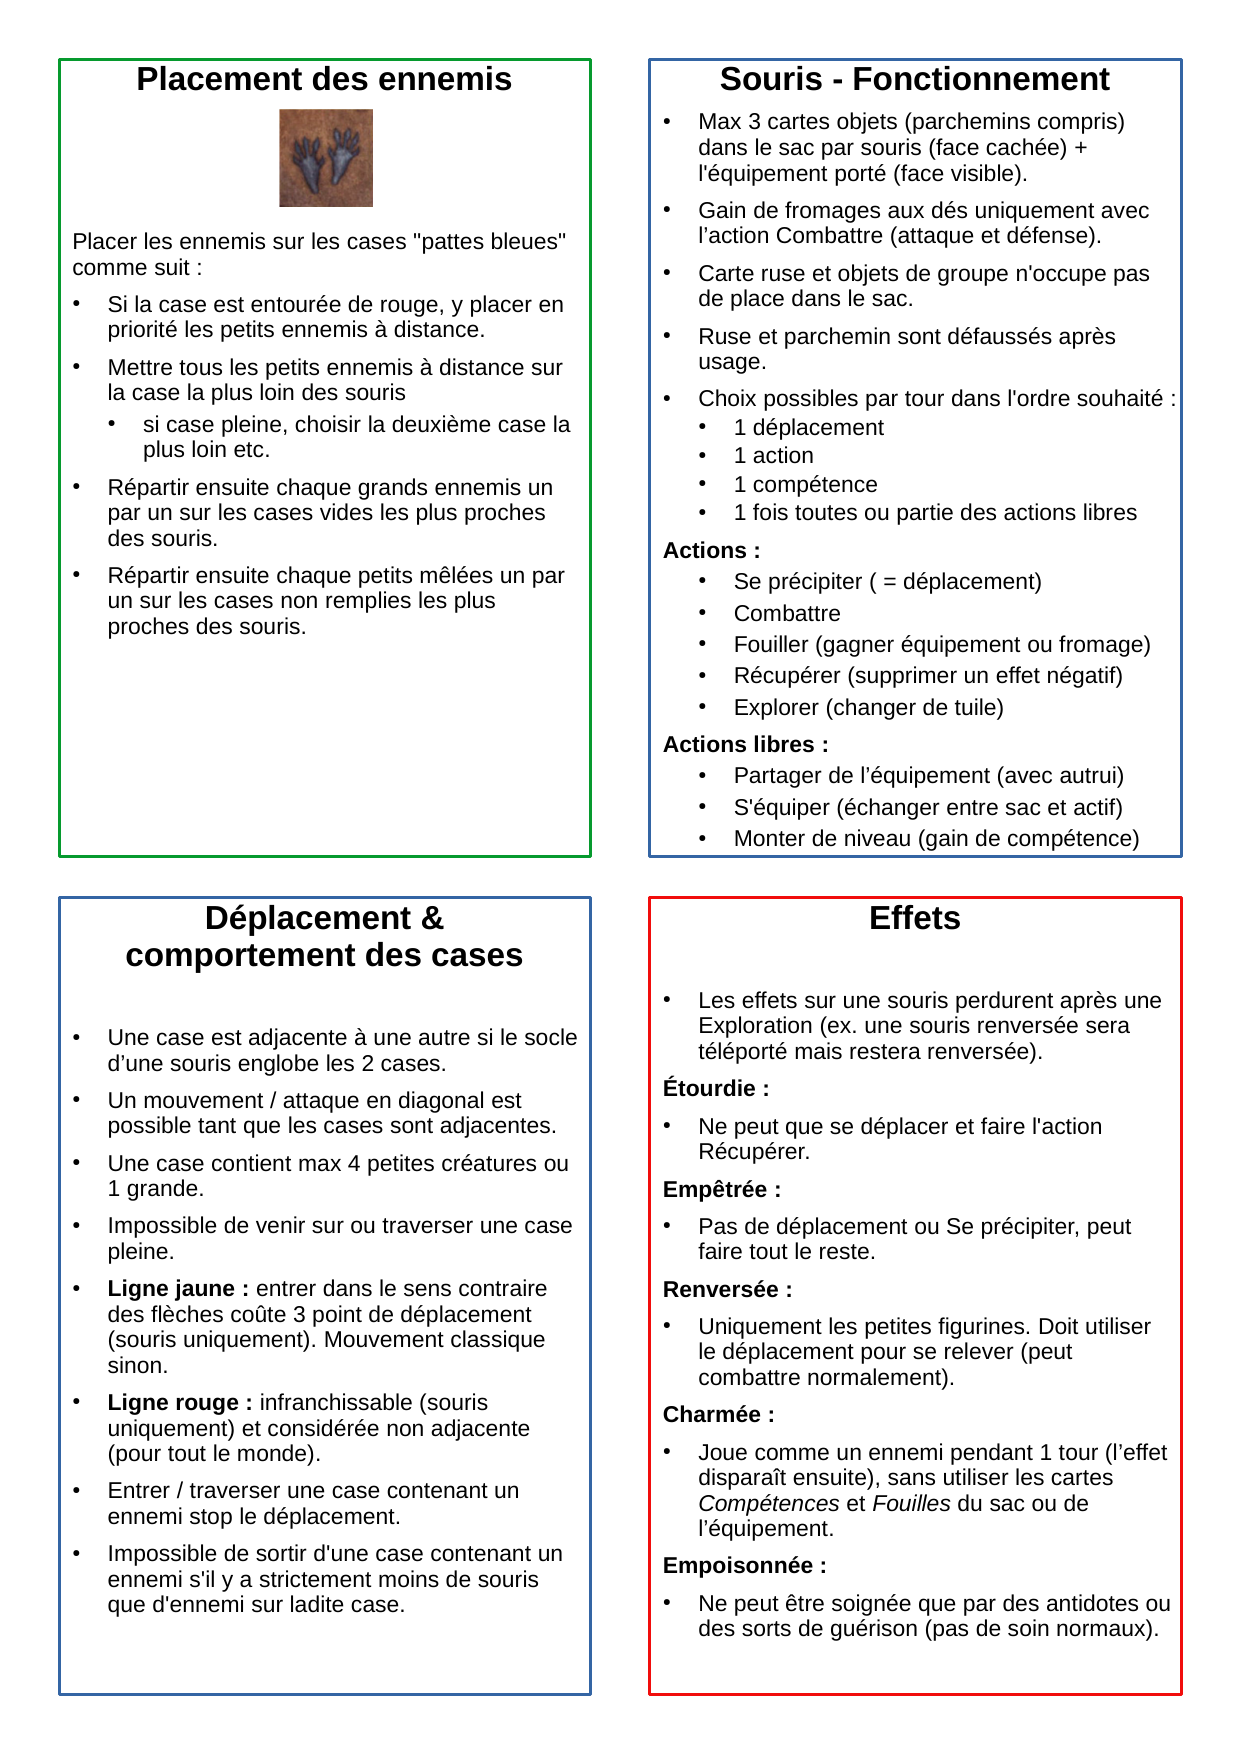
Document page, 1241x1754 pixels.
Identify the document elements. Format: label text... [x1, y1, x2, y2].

text_box Souris - Fonctionnement Max 3 cartes objets (parchemins compris) dans le sac par souris (face cachée) + l'équipement porté (face visible). Gain de fromages aux dés uniquement avec l’action Combattre (attaque et défense). Carte ruse et objets de groupe n'occupe pas de place dans le sac. Ruse et parchemin sont défaussés après usage. Choix possibles par tour dans l'ordre souhaité : 1 déplacement 1 action 1 compétence 1 fois toutes ou partie des actions libres Actions : Se précipiter ( = déplacement) Combattre Fouiller (gagner équipement ou fromage) Récupérer (supprimer un effet négatif) Explorer (changer de tuile) Actions libres : Partager de l’équipement (avec autrui) S'équiper (échanger entre sac et actif) Monter de niveau (gain de compétence) [649, 59, 1182, 857]
text_box Effets Les effets sur une souris perdurent après une Exploration (ex. une souris renversée sera téléporté mais restera renversée). Étourdie : Ne peut que se déplacer et faire l'action Récupérer. Empêtrée : Pas de déplacement ou Se précipiter, peut faire tout le reste. Renversée : Uniquement les petites figurines. Doit utiliser le déplacement pour se relever (peut combattre normalement). Charmée : Joue comme un ennemi pendant 1 tour (l’effet disparaît ensuite), sans utiliser les cartes Compétences et Fouilles du sac ou de l’équipement. Empoisonnée : Ne peut être soignée que par des antidotes ou des sorts de guérison (pas de soin normaux). [649, 897, 1182, 1695]
picture [279, 109, 373, 207]
text_box Placement des ennemis Placer les ennemis sur les cases "pattes bleues" comme suit : Si la case est entourée de rouge, y placer en priorité les petits ennemis à distance. Mettre tous les petits ennemis à distance sur la case la plus loin des souris si case pleine, choisir la deuxième case la plus loin etc. Répartir ensuite chaque grands ennemis un par un sur les cases vides les plus proches des souris. Répartir ensuite chaque petits mêlées un par un sur les cases non remplies les plus proches des souris. [59, 59, 591, 857]
text_box Déplacement & comportement des cases Une case est adjacente à une autre si le socle d’une souris englobe les 2 cases. Un mouvement / attaque en diagonal est possible tant que les cases sont adjacentes. Une case contient max 4 petites créatures ou 1 grande. Impossible de venir sur ou traverser une case pleine. Ligne jaune : entrer dans le sens contraire des flèches coûte 3 point de déplacement (souris uniquement). Mouvement classique sinon. Ligne rouge : infranchissable (souris uniquement) et considérée non adjacente (pour tout le monde). Entrer / traverser une case contenant un ennemi stop le déplacement. Impossible de sortir d'une case contenant un ennemi s'il y a strictement moins de souris que d'ennemi sur ladite case. [59, 897, 591, 1695]
